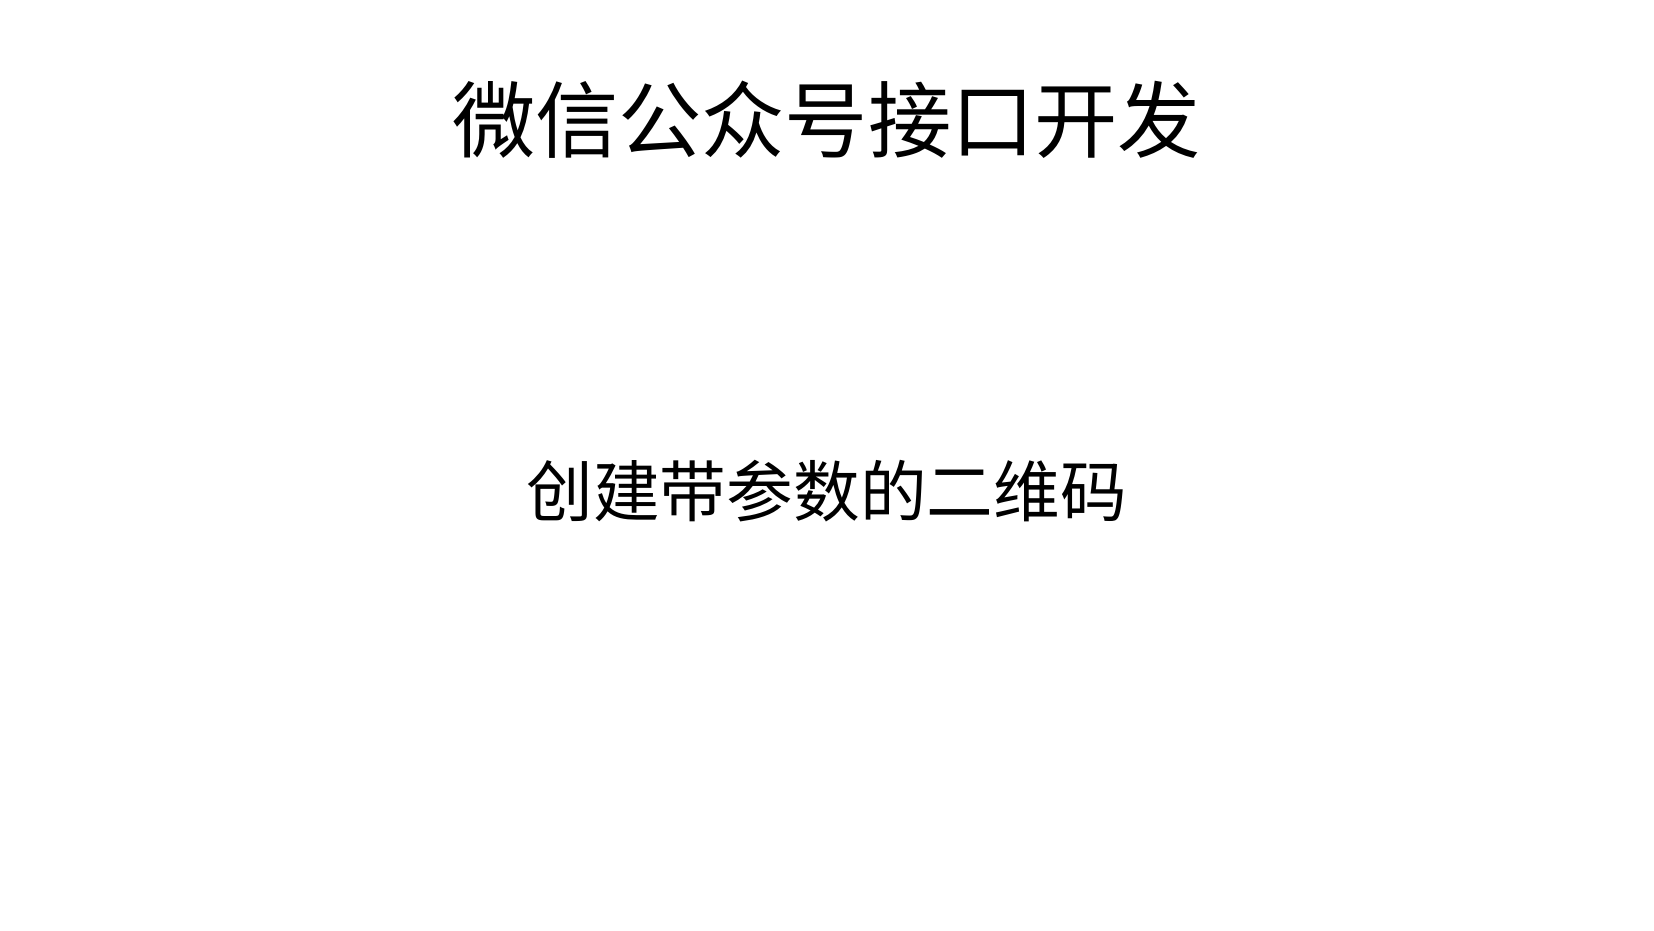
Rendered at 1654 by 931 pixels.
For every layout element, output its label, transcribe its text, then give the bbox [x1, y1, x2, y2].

subtitle 创建带参数的二维码 [82, 217, 1571, 758]
title 微信公众号接口开发 [82, 37, 1571, 193]
